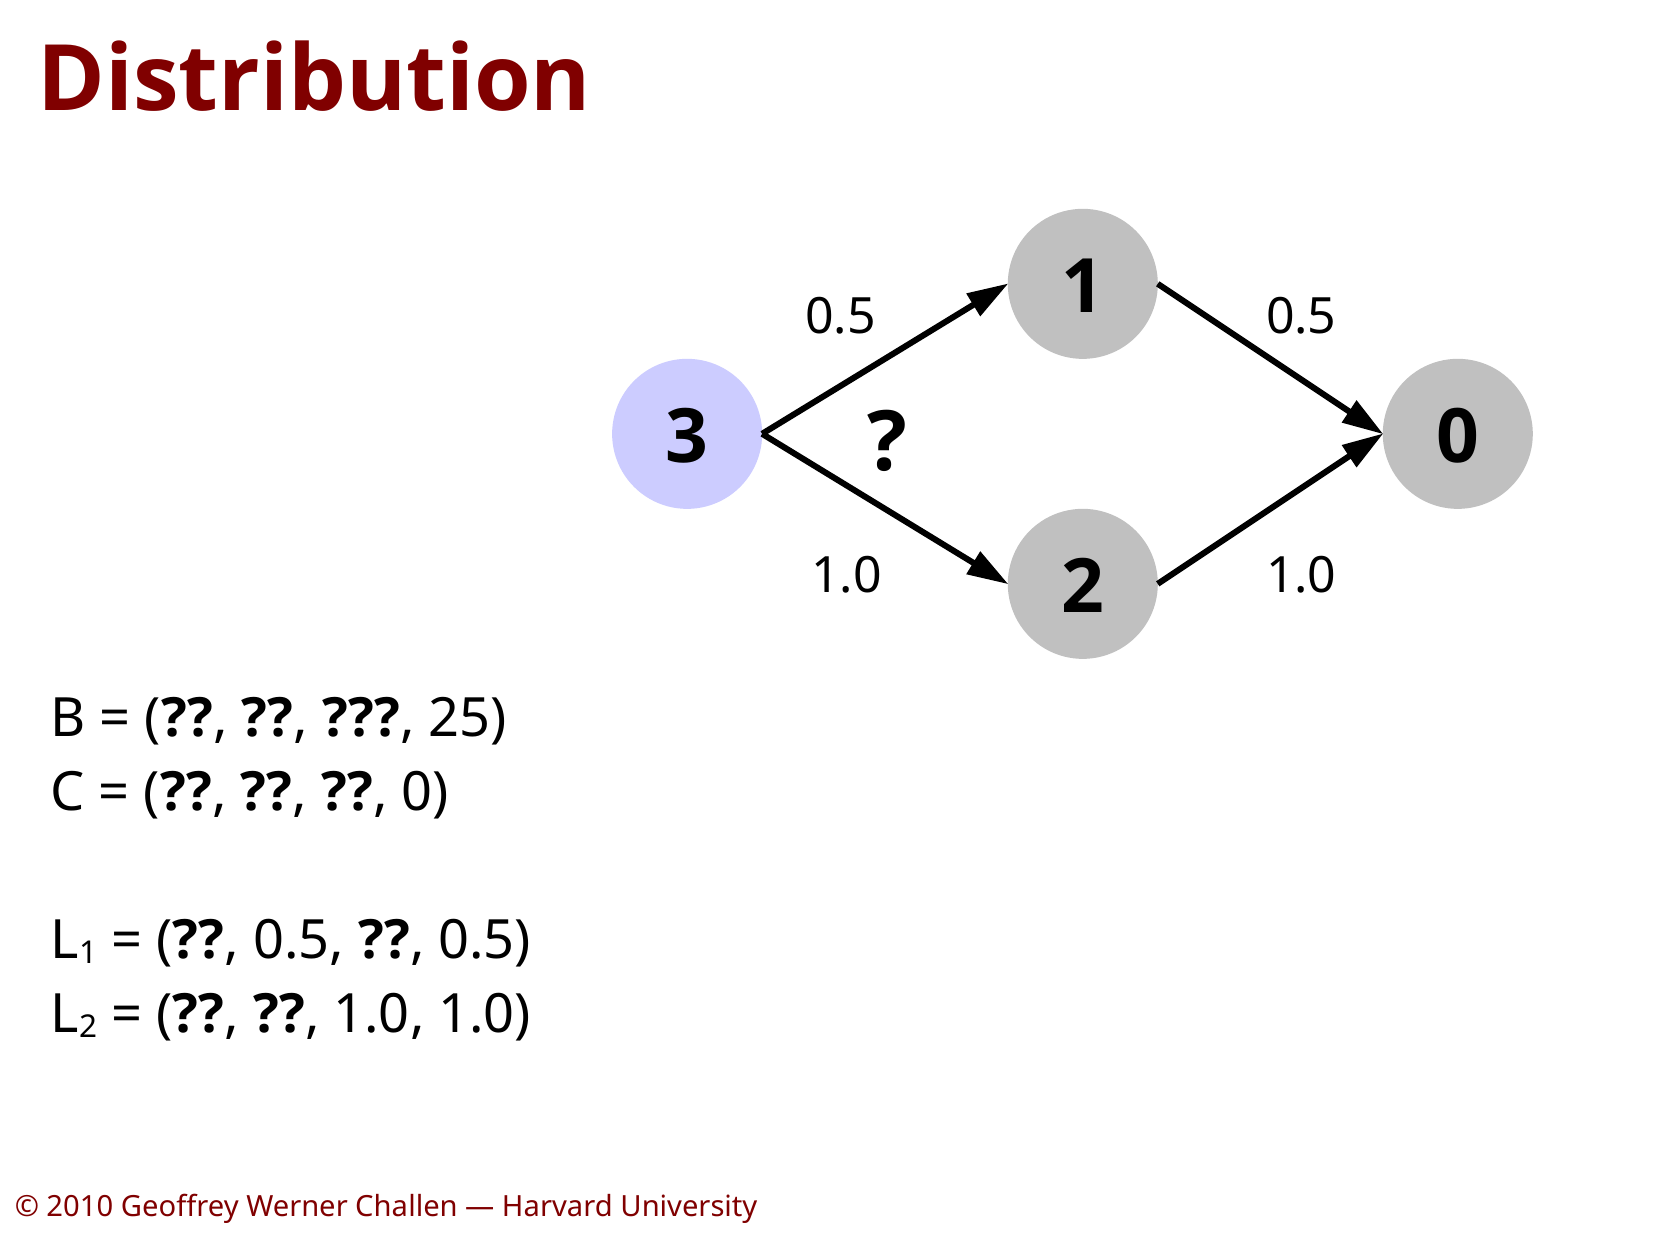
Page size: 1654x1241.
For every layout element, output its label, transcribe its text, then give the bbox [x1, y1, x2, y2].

text_box 0.5 [790, 272, 900, 346]
text_box ? [853, 374, 925, 487]
text_box 1 [1007, 208, 1158, 359]
text_box 0.5 [1251, 272, 1360, 346]
text_box 1.0 [796, 532, 906, 606]
text_box 0 [1382, 358, 1533, 509]
text_box 3 [612, 358, 763, 509]
title Distribution [0, 7, 1654, 143]
text_box 1.0 [1251, 532, 1360, 606]
text_box 2 [1007, 508, 1158, 659]
text_box B = (??, ??, ???, 25) C = (??, ??, ??, 0) L1 = (??, 0.5, ??, 0.5) L2 = (??, ??, 1.0, 1.0) [35, 671, 1090, 1041]
